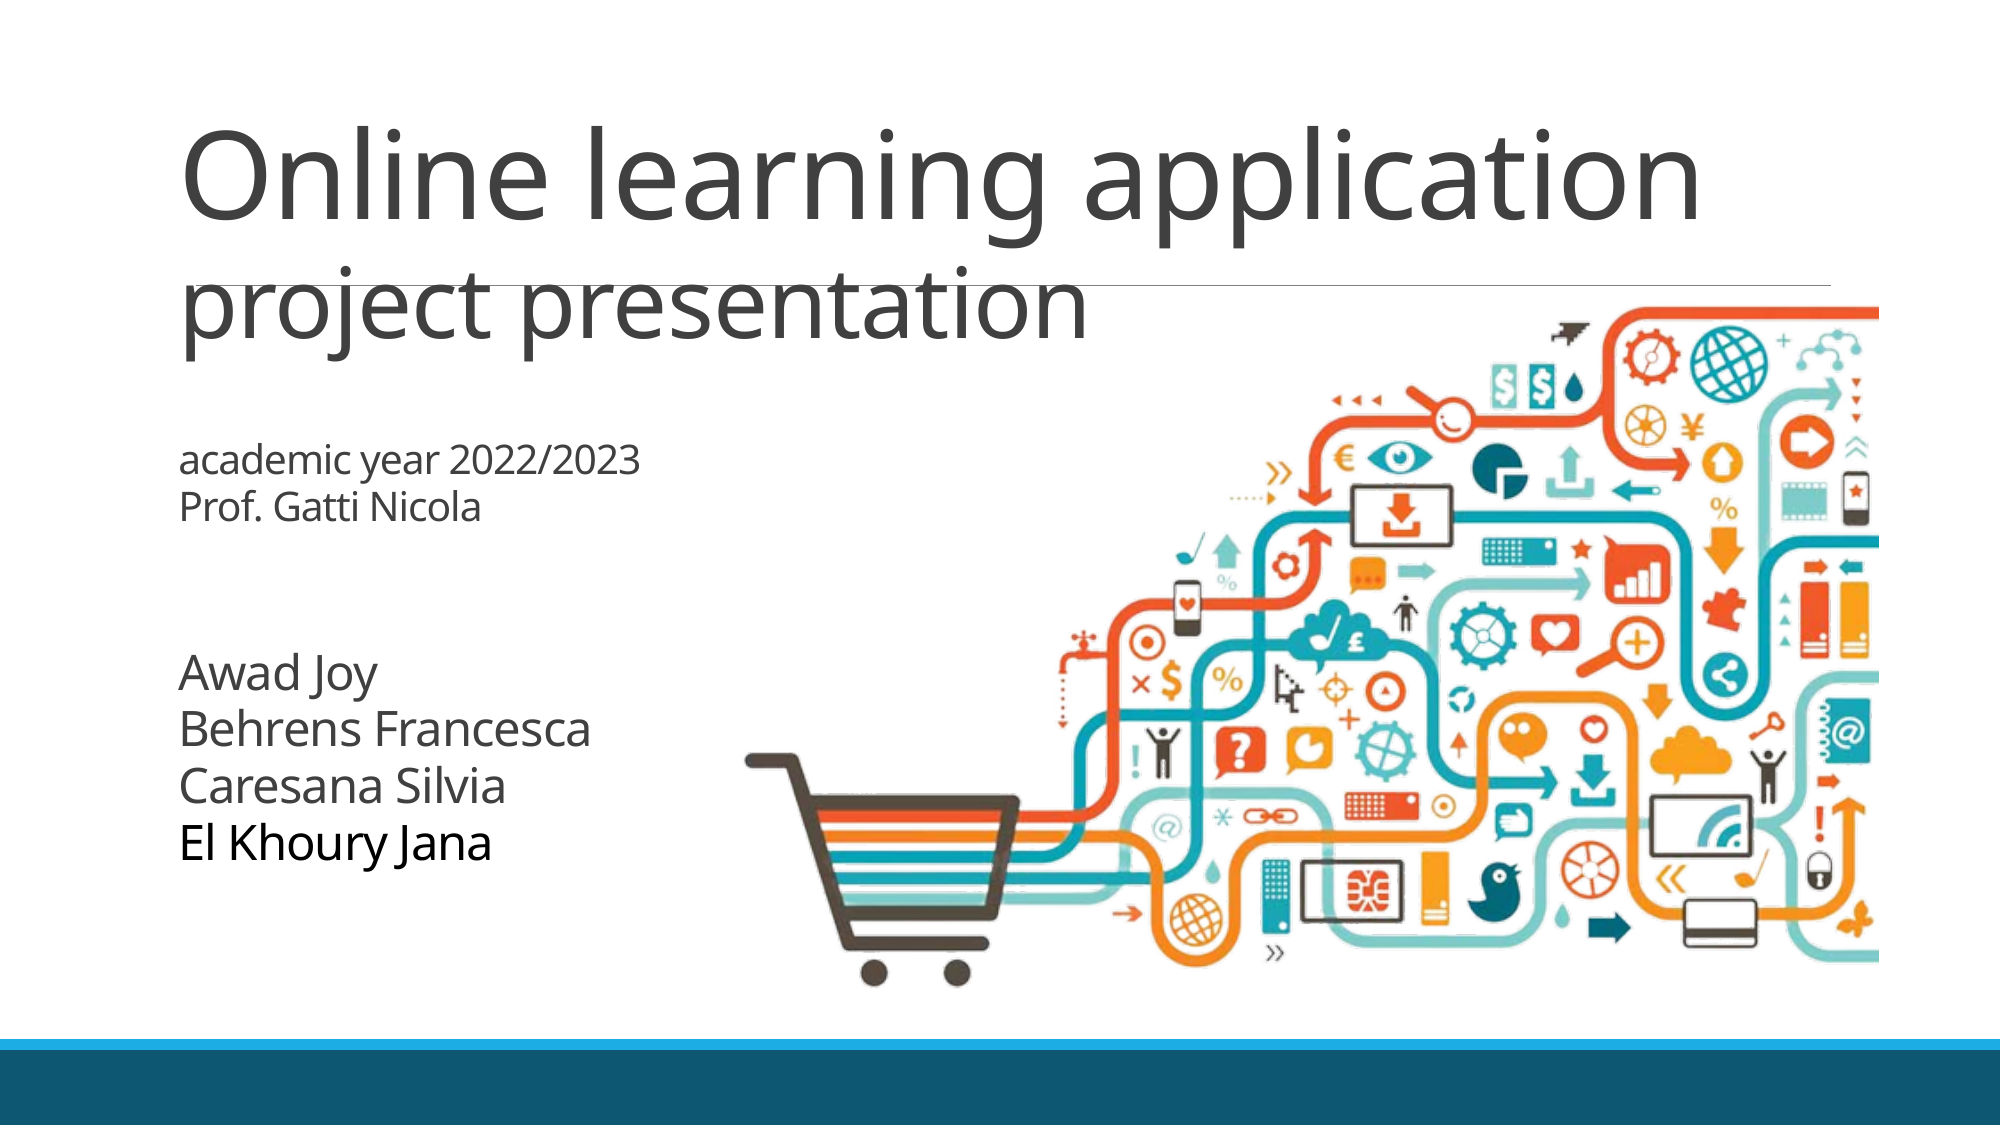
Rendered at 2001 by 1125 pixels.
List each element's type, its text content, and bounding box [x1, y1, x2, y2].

title Online learning application project presentation academic year 2022/2023 Prof. Gatti Nicola Awad Joy Behrens Francesca Caresana Silvia El Khoury Jana [163, 91, 1814, 880]
picture [730, 301, 1879, 990]
